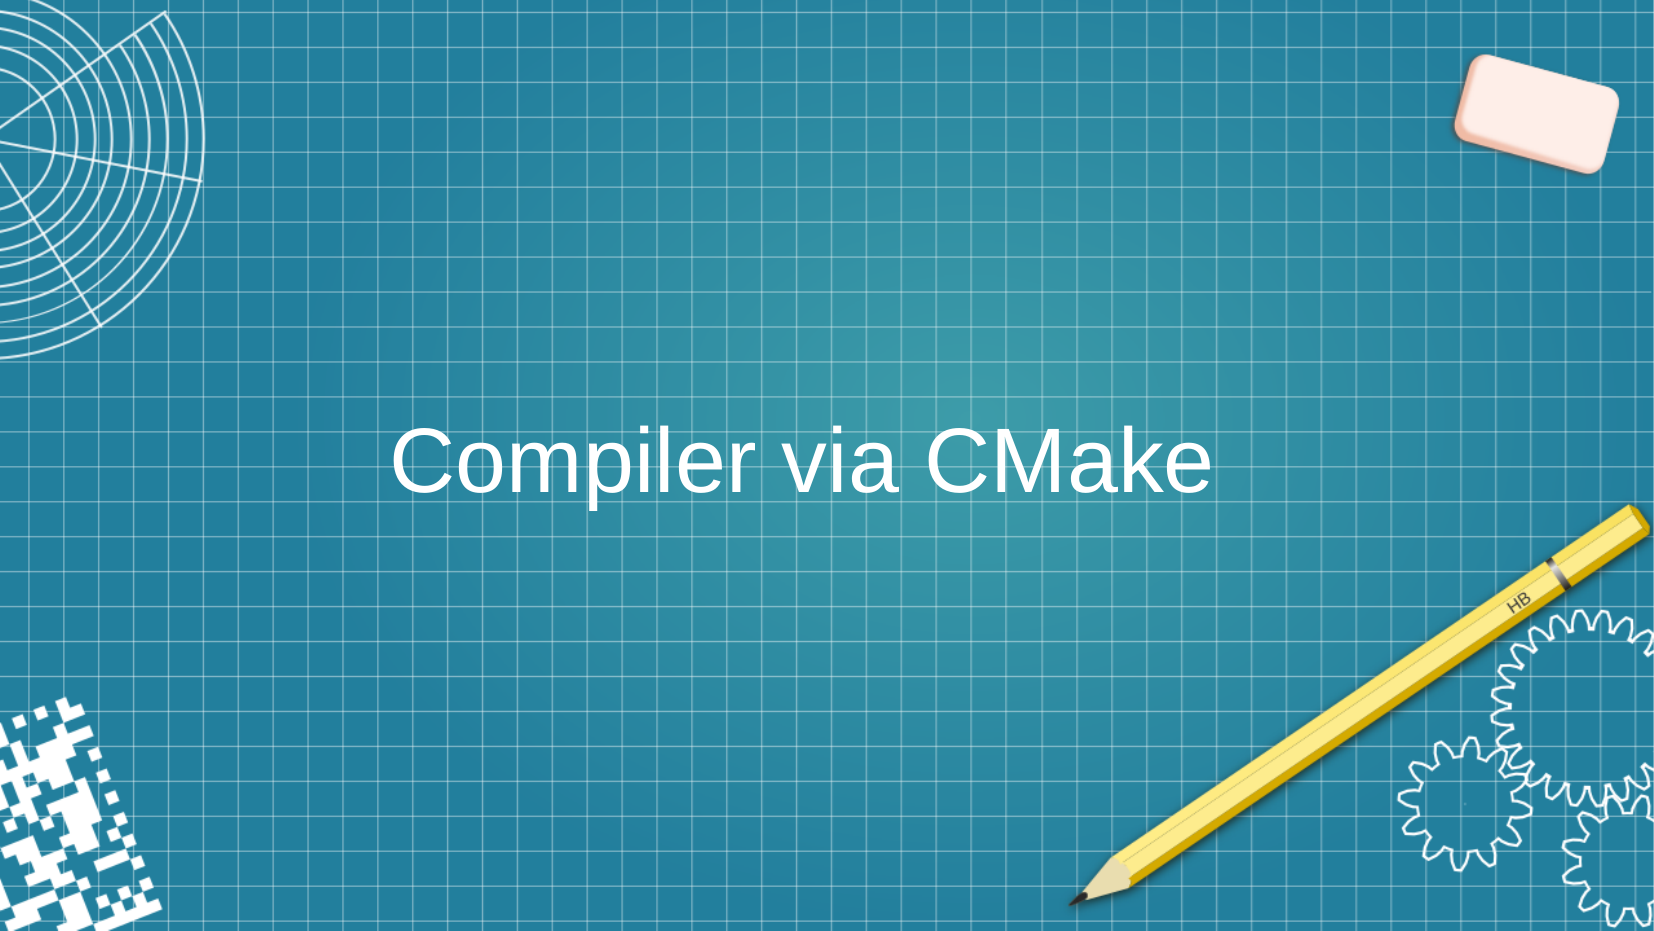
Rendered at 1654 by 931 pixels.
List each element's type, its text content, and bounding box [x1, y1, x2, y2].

title Compiler via CMake [59, 354, 1548, 567]
picture [0, 0, 1654, 931]
